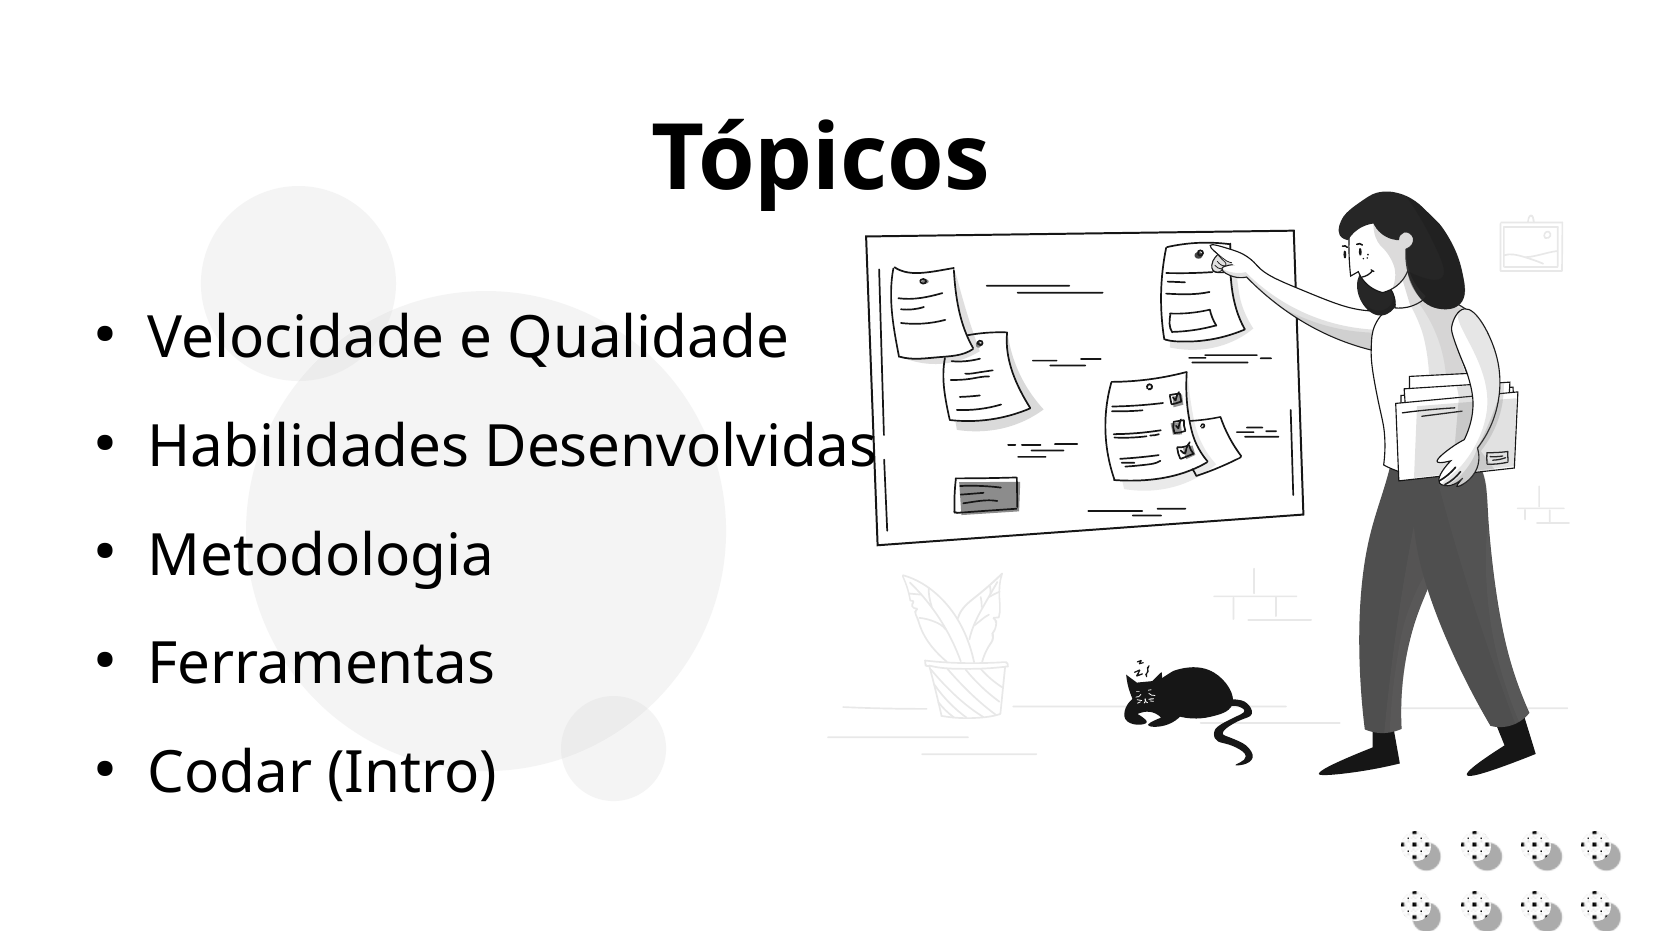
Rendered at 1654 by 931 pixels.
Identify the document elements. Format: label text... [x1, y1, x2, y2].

list Velocidade e Qualidade Habilidades Desenvolvidas Metodologia Ferramentas Codar (Intro) [76, 295, 1088, 835]
picture [1461, 890, 1492, 922]
picture [1581, 830, 1612, 862]
title Tópicos [76, 76, 1565, 233]
picture [1520, 890, 1552, 922]
picture [1580, 890, 1612, 922]
picture [1400, 891, 1432, 922]
picture [1460, 830, 1492, 862]
picture [1520, 831, 1552, 862]
picture [1400, 830, 1432, 862]
